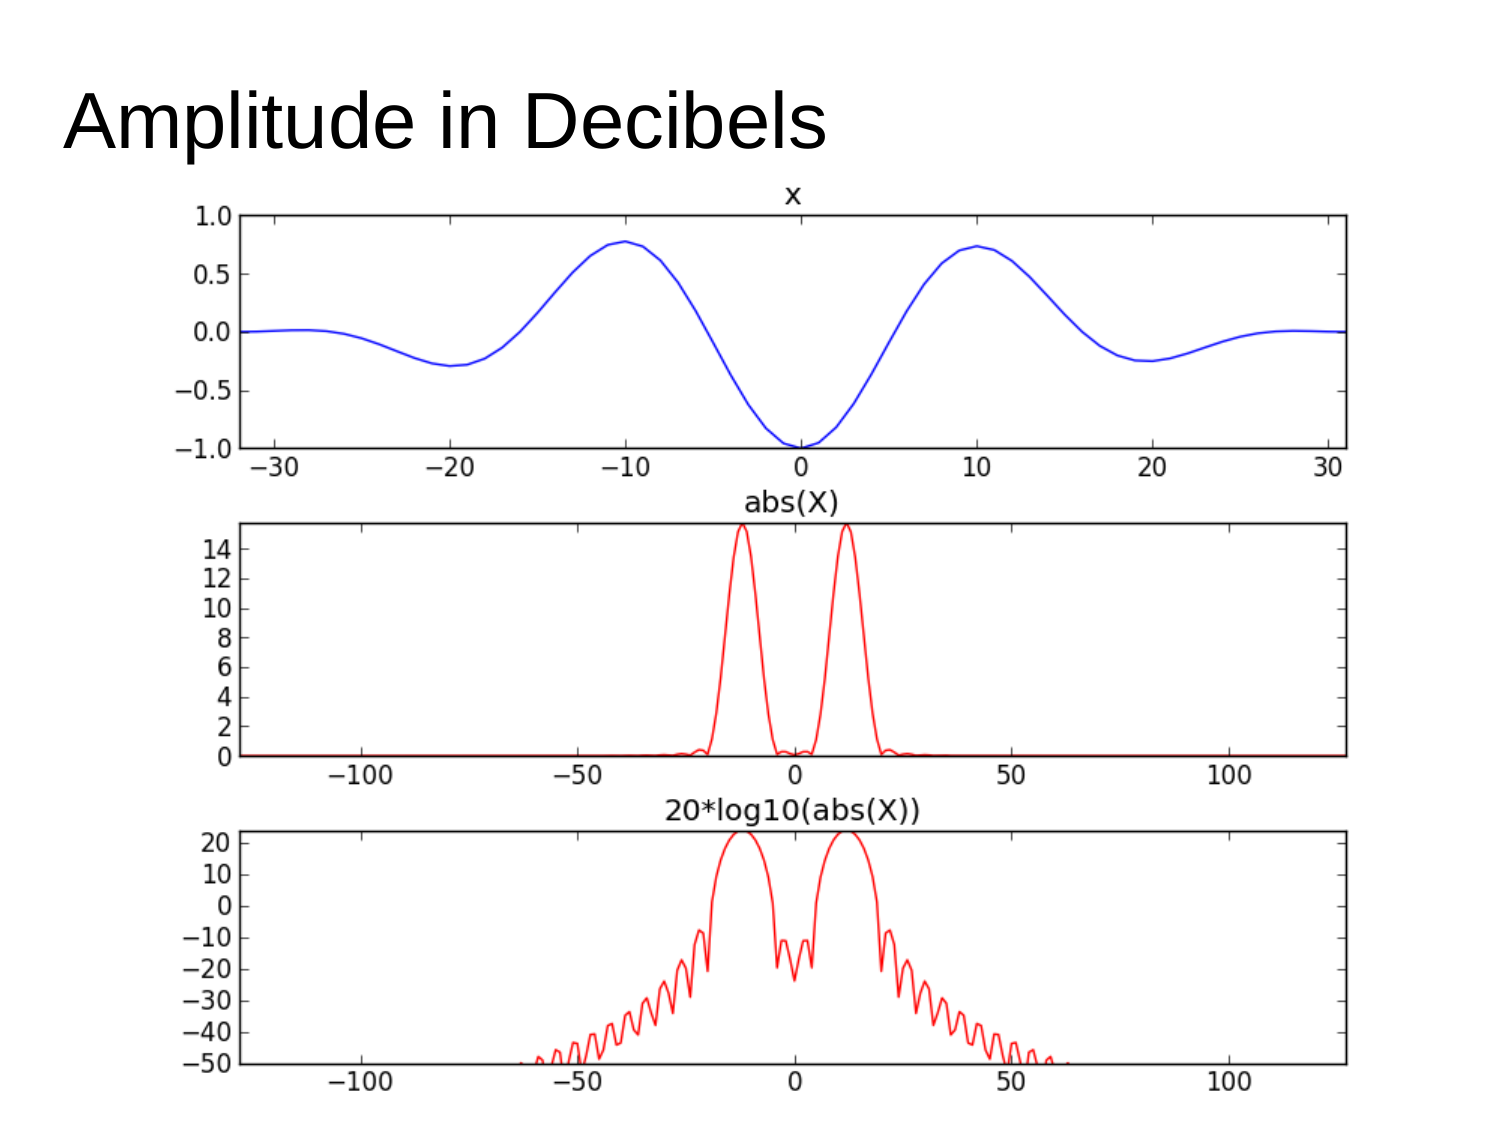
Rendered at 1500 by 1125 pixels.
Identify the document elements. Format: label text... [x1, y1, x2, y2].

picture [139, 215, 1382, 1124]
title Amplitude in Decibels [63, 27, 1414, 215]
